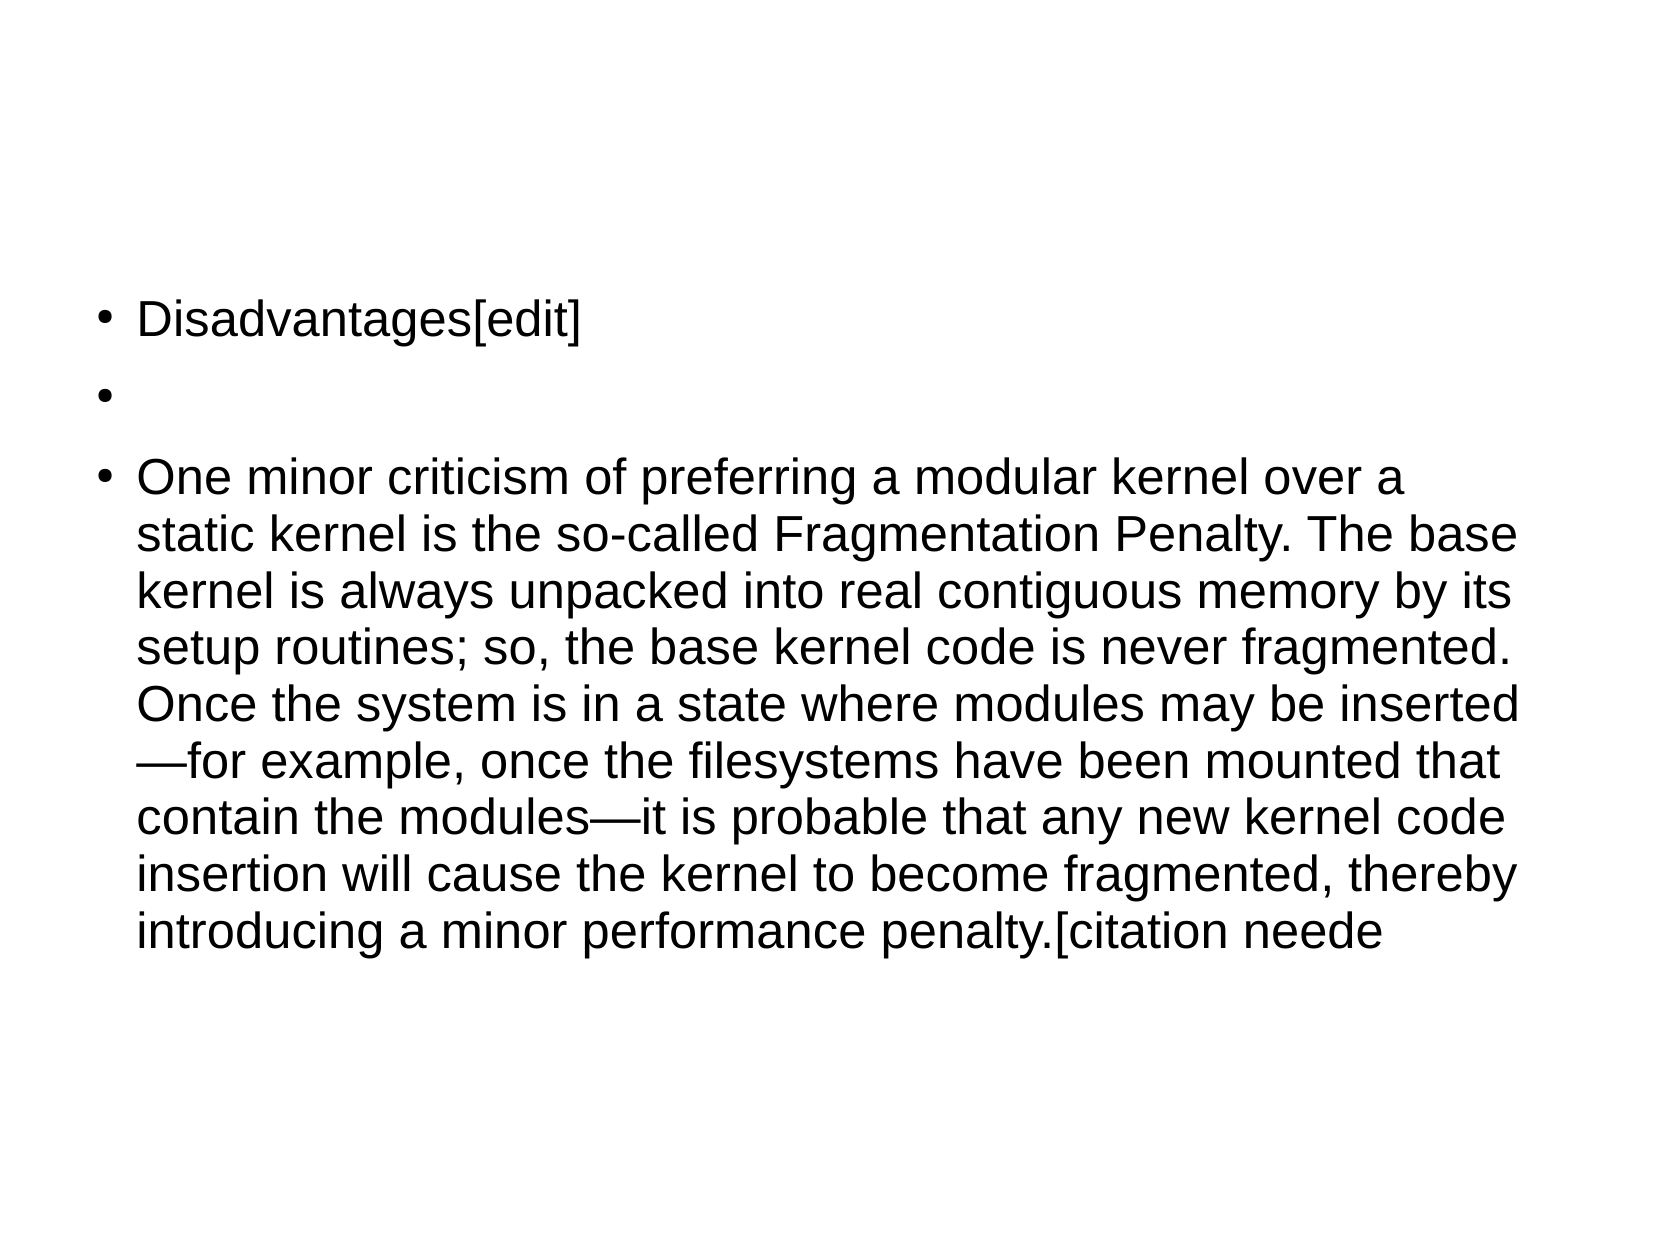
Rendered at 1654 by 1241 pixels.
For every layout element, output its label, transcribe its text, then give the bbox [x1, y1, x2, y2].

list Disadvantages[edit] One minor criticism of preferring a modular kernel over a static kernel is the so-called Fragmentation Penalty. The base kernel is always unpacked into real contiguous memory by its setup routines; so, the base kernel code is never fragmented. Once the system is in a state where modules may be inserted—for example, once the filesystems have been mounted that contain the modules—it is probable that any new kernel code insertion will cause the kernel to become fragmented, thereby introducing a minor performance penalty.[citation neede [82, 290, 1538, 1010]
